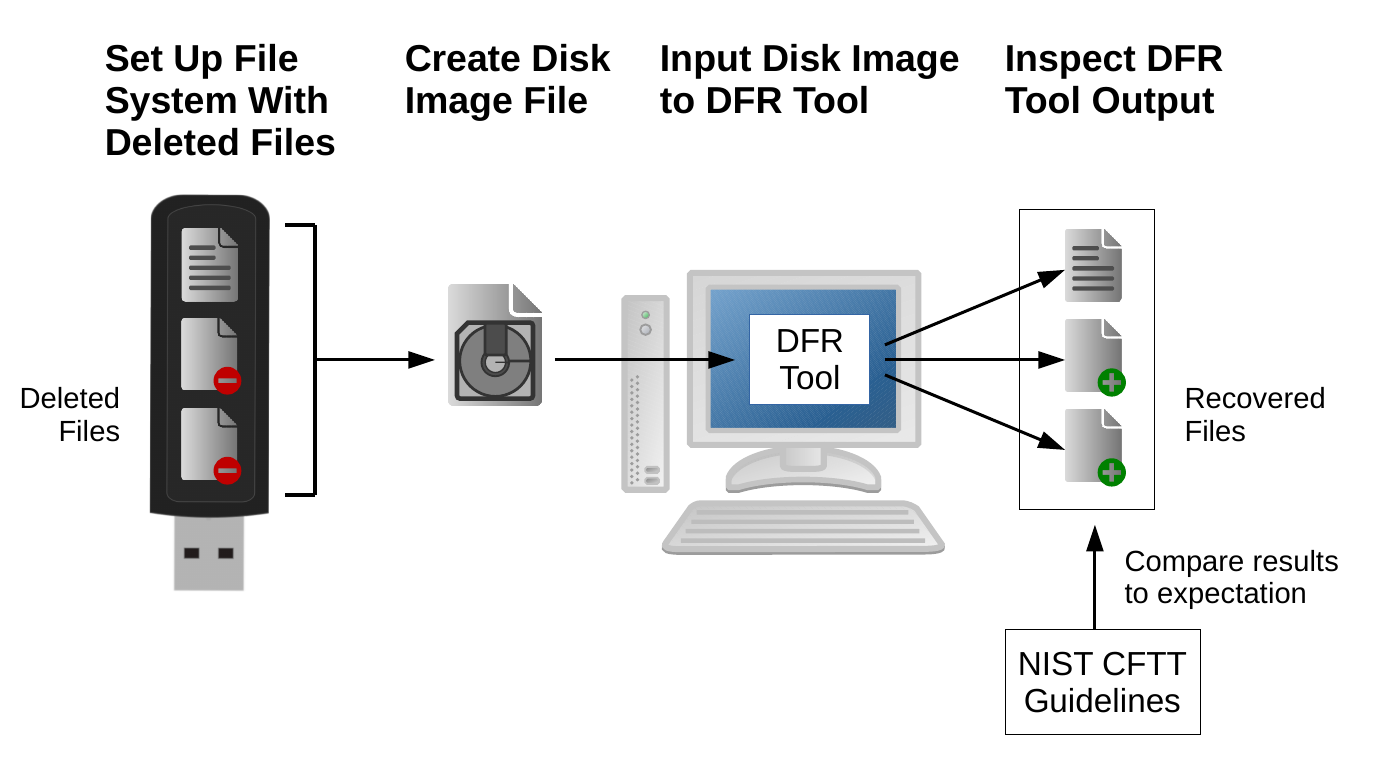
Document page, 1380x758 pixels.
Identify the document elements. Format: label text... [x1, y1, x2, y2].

picture [419, 269, 570, 420]
text_box NIST CFTT Guidelines [1005, 629, 1201, 735]
text_box DFR Tool [749, 314, 870, 405]
text_box Input Disk Image to DFR Tool [644, 29, 975, 174]
text_box Recovered Files [1169, 374, 1350, 481]
text_box Deleted Files [0, 374, 136, 524]
picture [1048, 220, 1139, 491]
text_box Inspect DFR Tool Output [990, 29, 1246, 171]
text_box Set Up File System With Deleted Files [89, 29, 360, 255]
text_box Compare results to expectation [1109, 537, 1380, 686]
text_box Create Disk Image File [389, 29, 630, 174]
picture [621, 269, 945, 555]
picture [149, 255, 269, 592]
